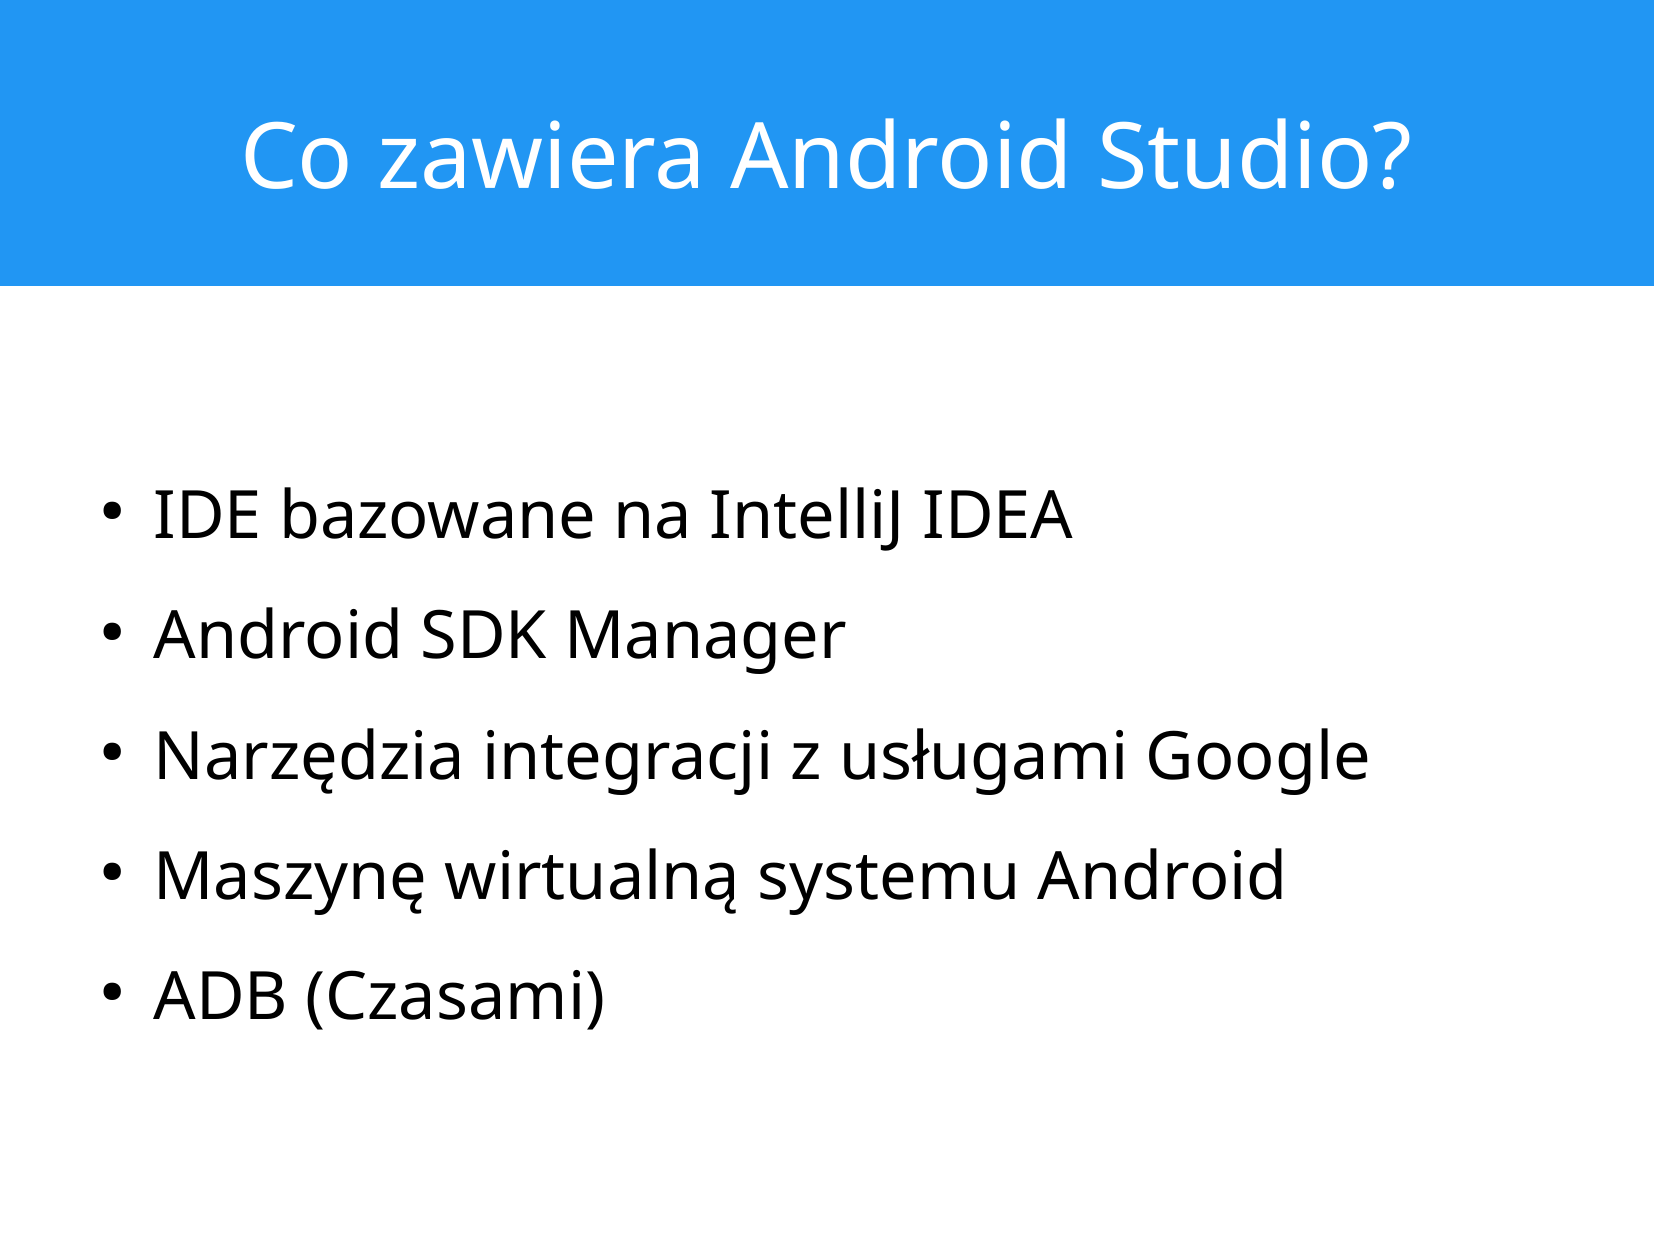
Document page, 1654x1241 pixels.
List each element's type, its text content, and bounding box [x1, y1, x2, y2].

title Co zawiera Android Studio? [82, 49, 1571, 257]
list IDE bazowane na IntelliJ IDEA Android SDK Manager Narzędzia integracji z usługami Google Maszynę wirtualną systemu Android ADB (Czasami) [82, 290, 1571, 1217]
